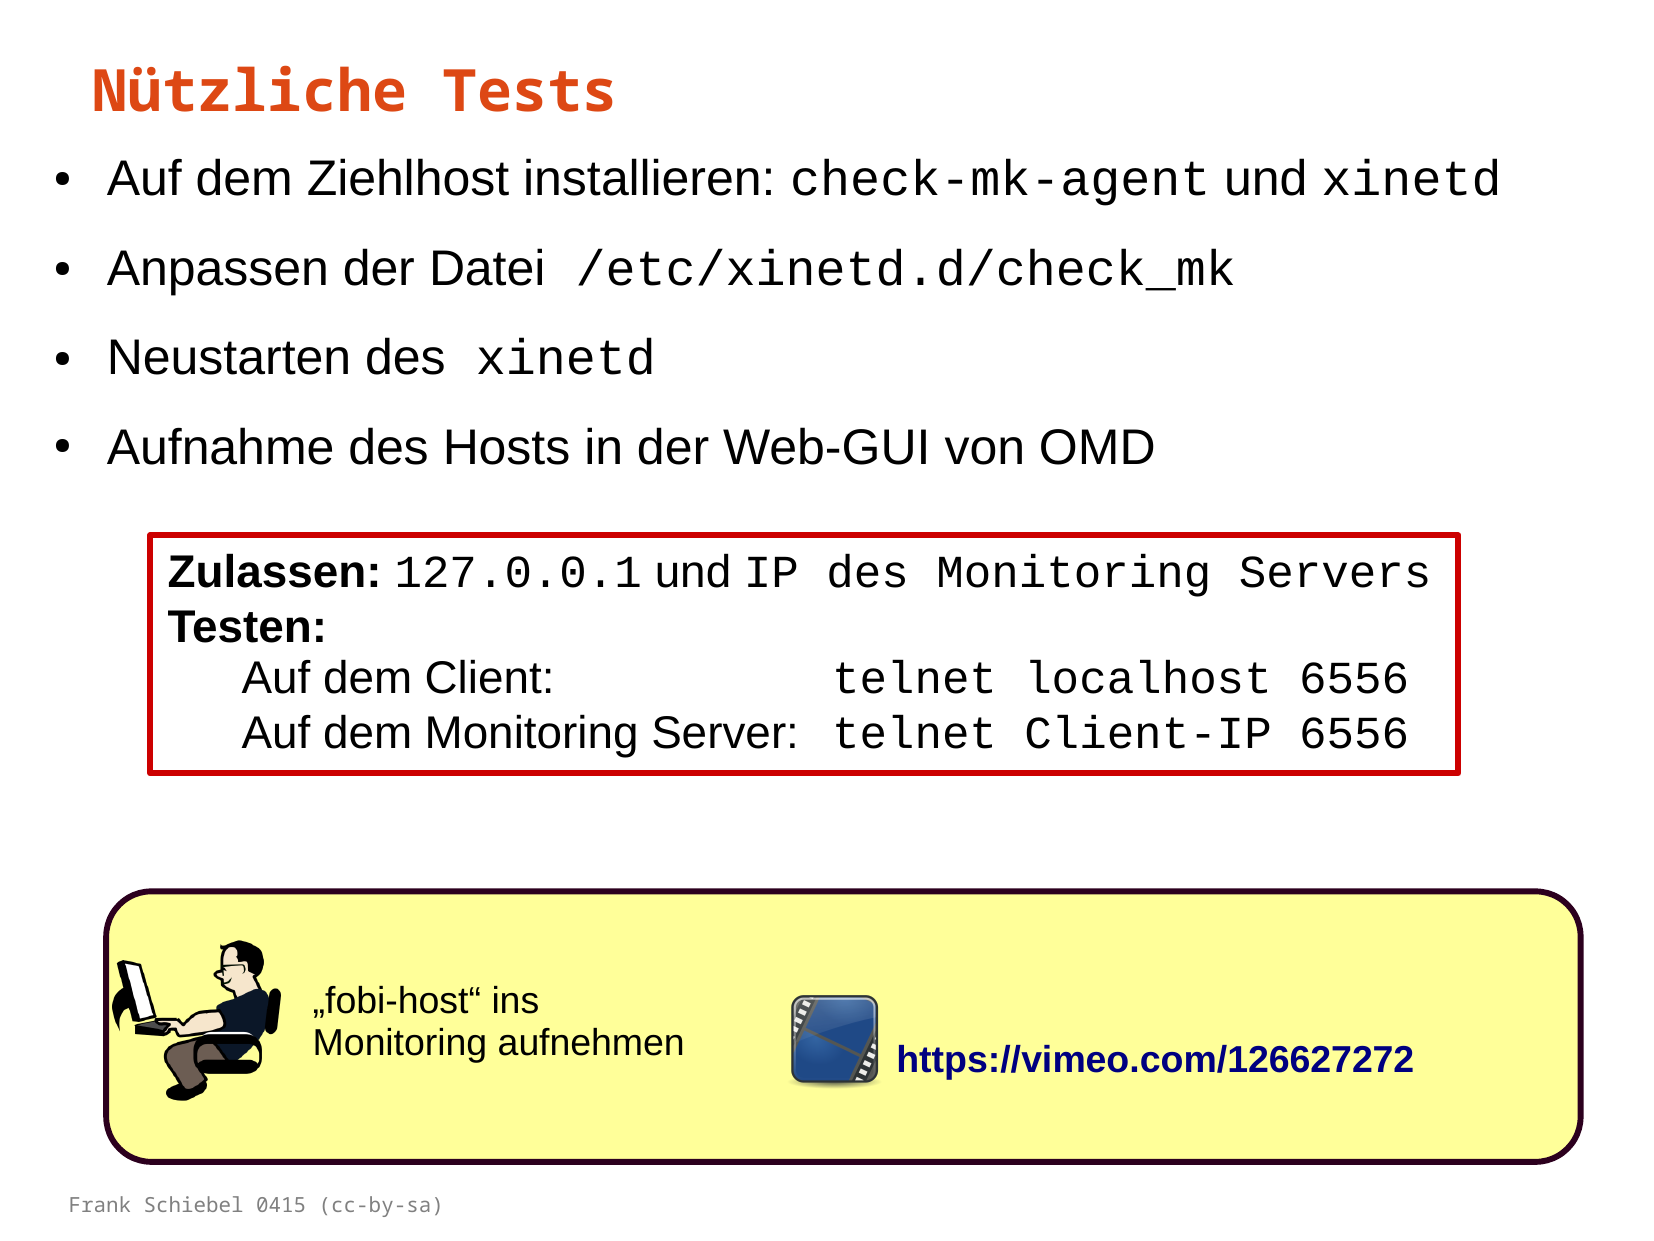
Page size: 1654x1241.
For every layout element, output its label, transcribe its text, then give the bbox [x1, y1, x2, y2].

text_box [106, 942, 1581, 1162]
text_box „fobi-host“ ins Monitoring aufnehmen [297, 972, 700, 1072]
picture [787, 995, 882, 1089]
text_box Zulassen: 127.0.0.1 und IP des Monitoring Servers Testen: Auf dem Client: telnet localhost 6556 Auf dem Monitoring Server: telnet Client-IP 6556 [150, 535, 1459, 774]
text_box Nützliche Tests [78, 42, 1465, 117]
picture [112, 940, 281, 1102]
list Auf dem Ziehlhost installieren: check-mk-agent und xinetd Anpassen der Datei /etc/xinetd.d/check_mk Neustarten des xinetd Aufnahme des Hosts in der Web-GUI von OMD [36, 150, 1607, 942]
text_box https://vimeo.com/126627272 [882, 1031, 1505, 1089]
